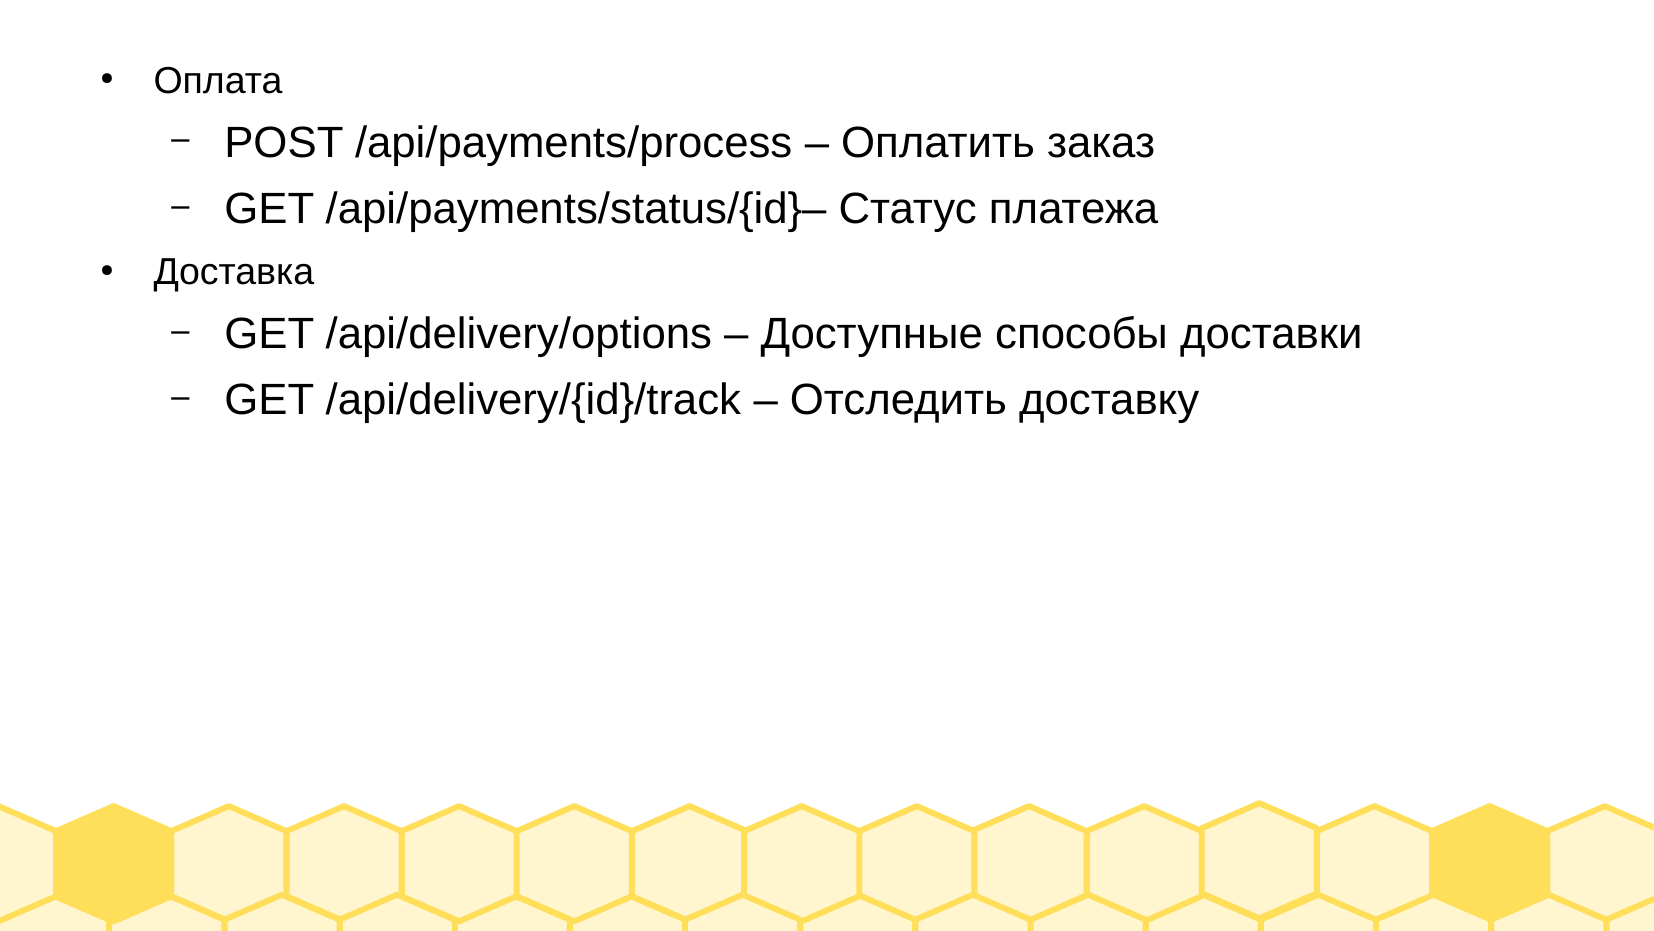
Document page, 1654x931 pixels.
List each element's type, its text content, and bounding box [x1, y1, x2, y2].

list Оплата POST /api/payments/process – Оплатить заказ GET /api/payments/status/{id}– Статус платежа Доставка GET /api/delivery/options – Доступные способы доставки GET /api/delivery/{id}/track – Отследить доставку [82, 59, 1571, 758]
